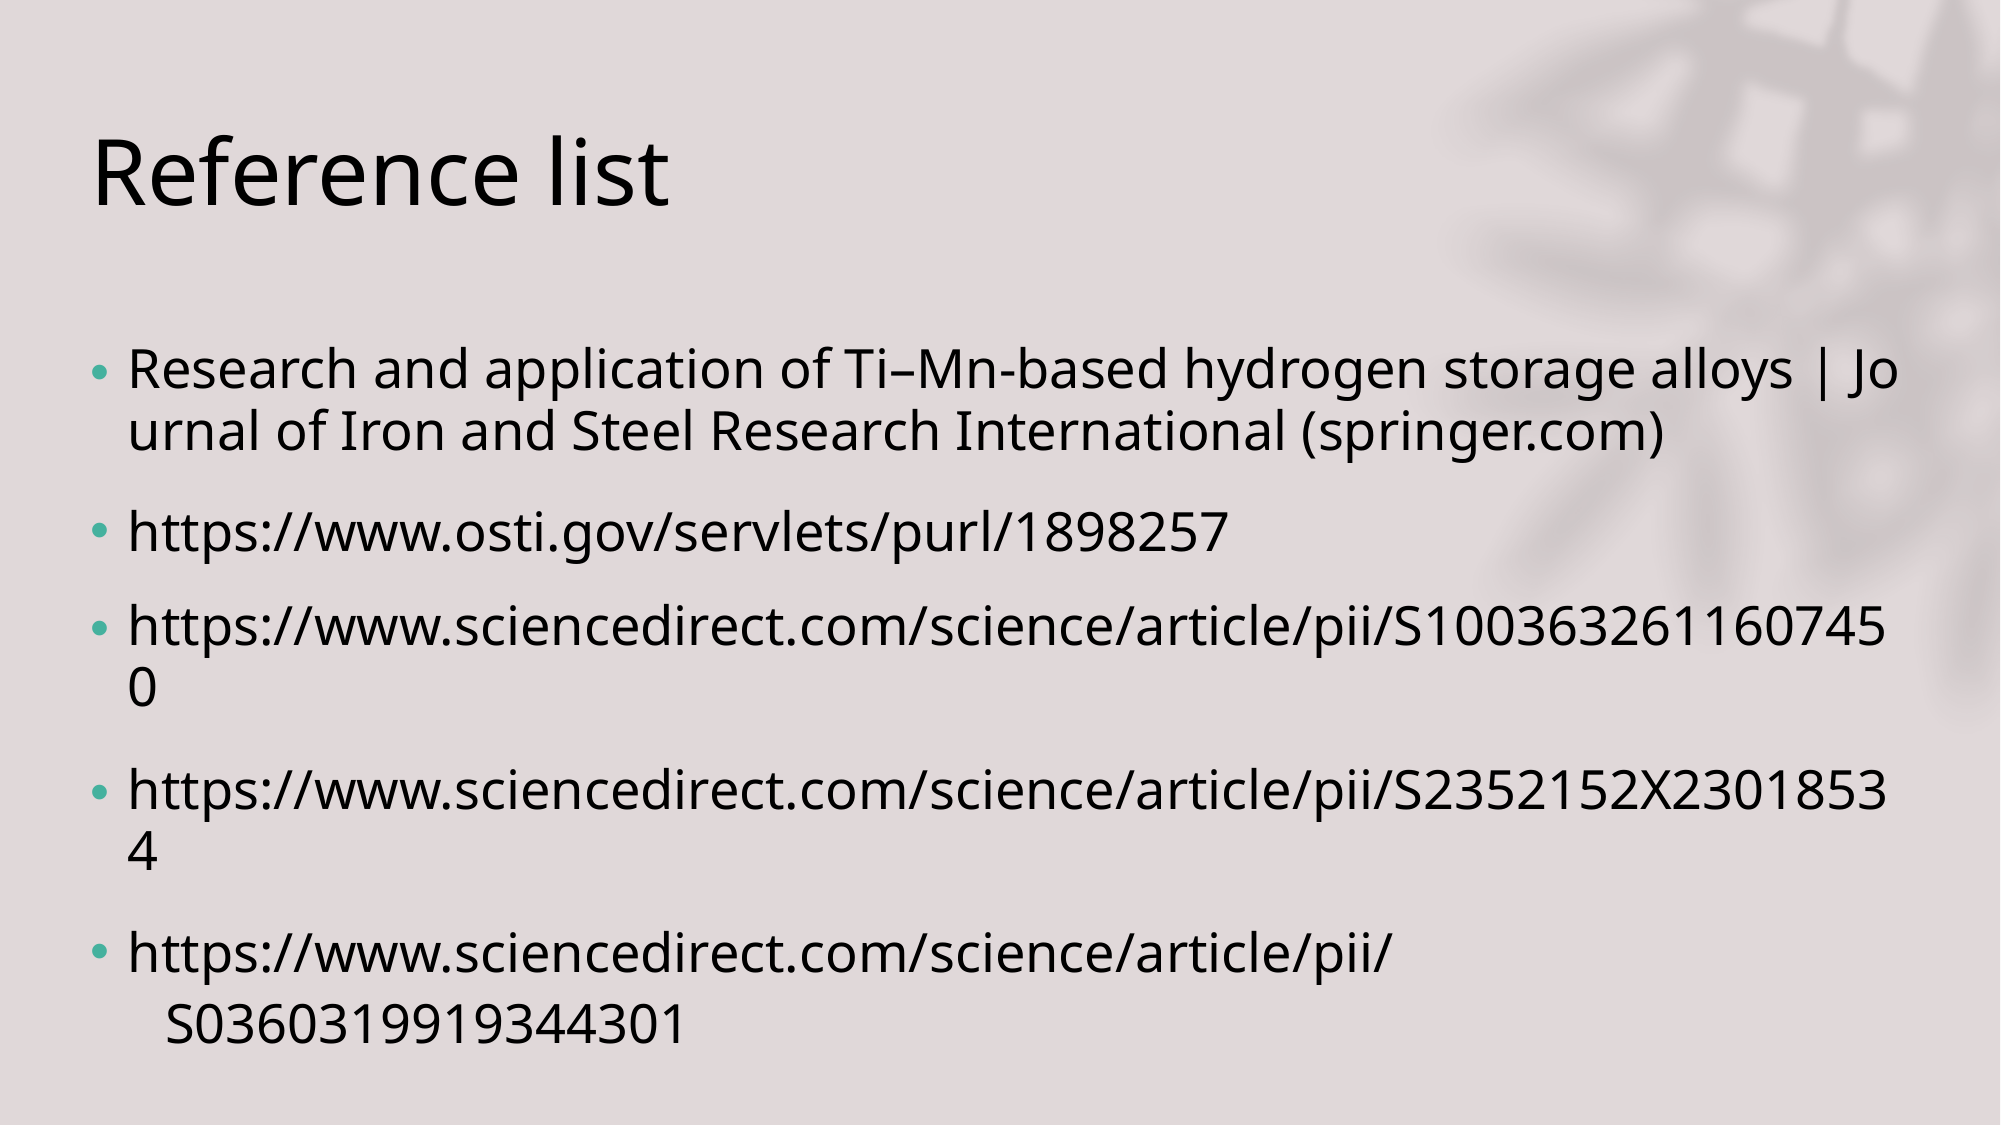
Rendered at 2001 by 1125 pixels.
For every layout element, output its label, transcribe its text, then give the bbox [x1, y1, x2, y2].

list Research and application of Ti–Mn-based hydrogen storage alloys | Journal of Iron and Steel Research International (springer.com) https://www.osti.gov/servlets/purl/1898257 https://www.sciencedirect.com/science/article/pii/S1003632611607450 https://www.sciencedirect.com/science/article/pii/S2352152X23018534 https://www.sciencedirect.com/science/article/pii/S0360319919344301 [75, 319, 1925, 1009]
title Reference list [75, 60, 1863, 278]
